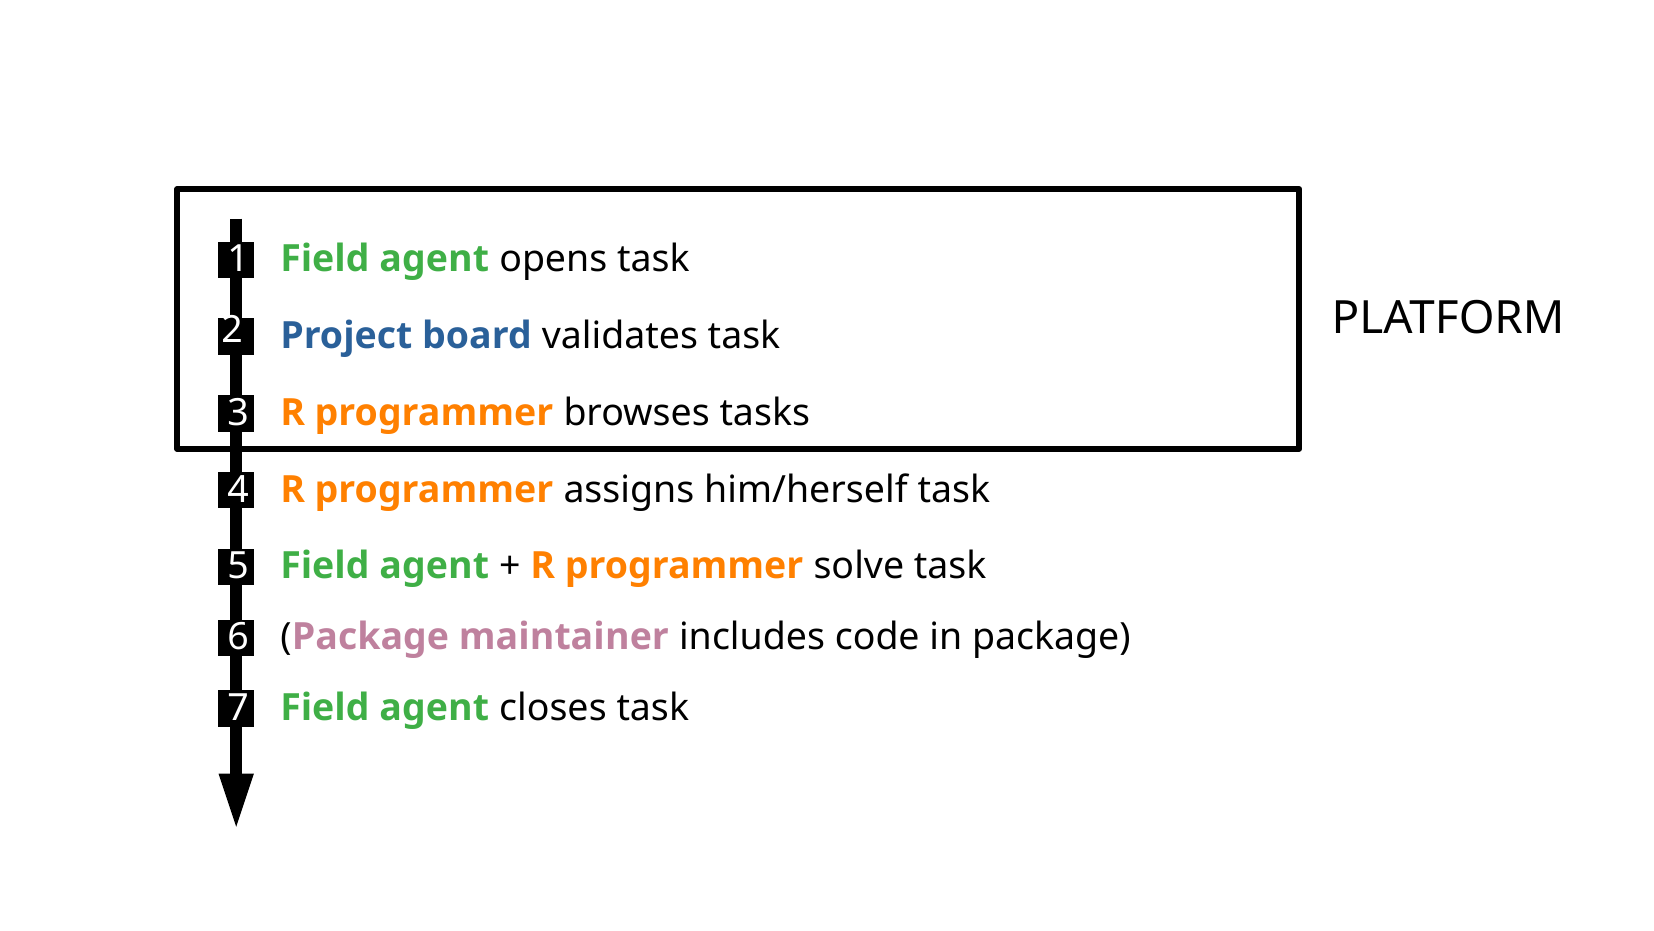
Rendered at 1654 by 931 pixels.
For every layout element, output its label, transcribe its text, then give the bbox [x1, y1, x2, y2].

text_box 4 [212, 454, 249, 530]
text_box Project board validates task [265, 301, 1040, 377]
text_box [243, 318, 254, 355]
text_box 3 [212, 377, 249, 446]
text_box [249, 395, 254, 432]
text_box [249, 690, 254, 727]
text_box 7 [212, 678, 249, 749]
text_box Field agent + R programmer solve task [265, 531, 1524, 602]
text_box Field agent opens task [265, 224, 1040, 301]
text_box [249, 472, 254, 508]
text_box 6 [212, 602, 249, 678]
text_box R programmer browses tasks [265, 377, 1296, 446]
text_box [249, 242, 254, 278]
text_box Field agent closes task [265, 680, 1524, 751]
text_box 2 [206, 295, 243, 371]
text_box (Package maintainer includes code in package) [265, 602, 1524, 680]
text_box 5 [212, 531, 249, 602]
text_box 1 [212, 224, 249, 300]
text_box PLATFORM [1316, 276, 1601, 366]
text_box R programmer browses tasks [265, 377, 1524, 454]
text_box [249, 549, 254, 585]
text_box [249, 620, 254, 656]
text_box R programmer assigns him/herself task [265, 454, 1524, 531]
